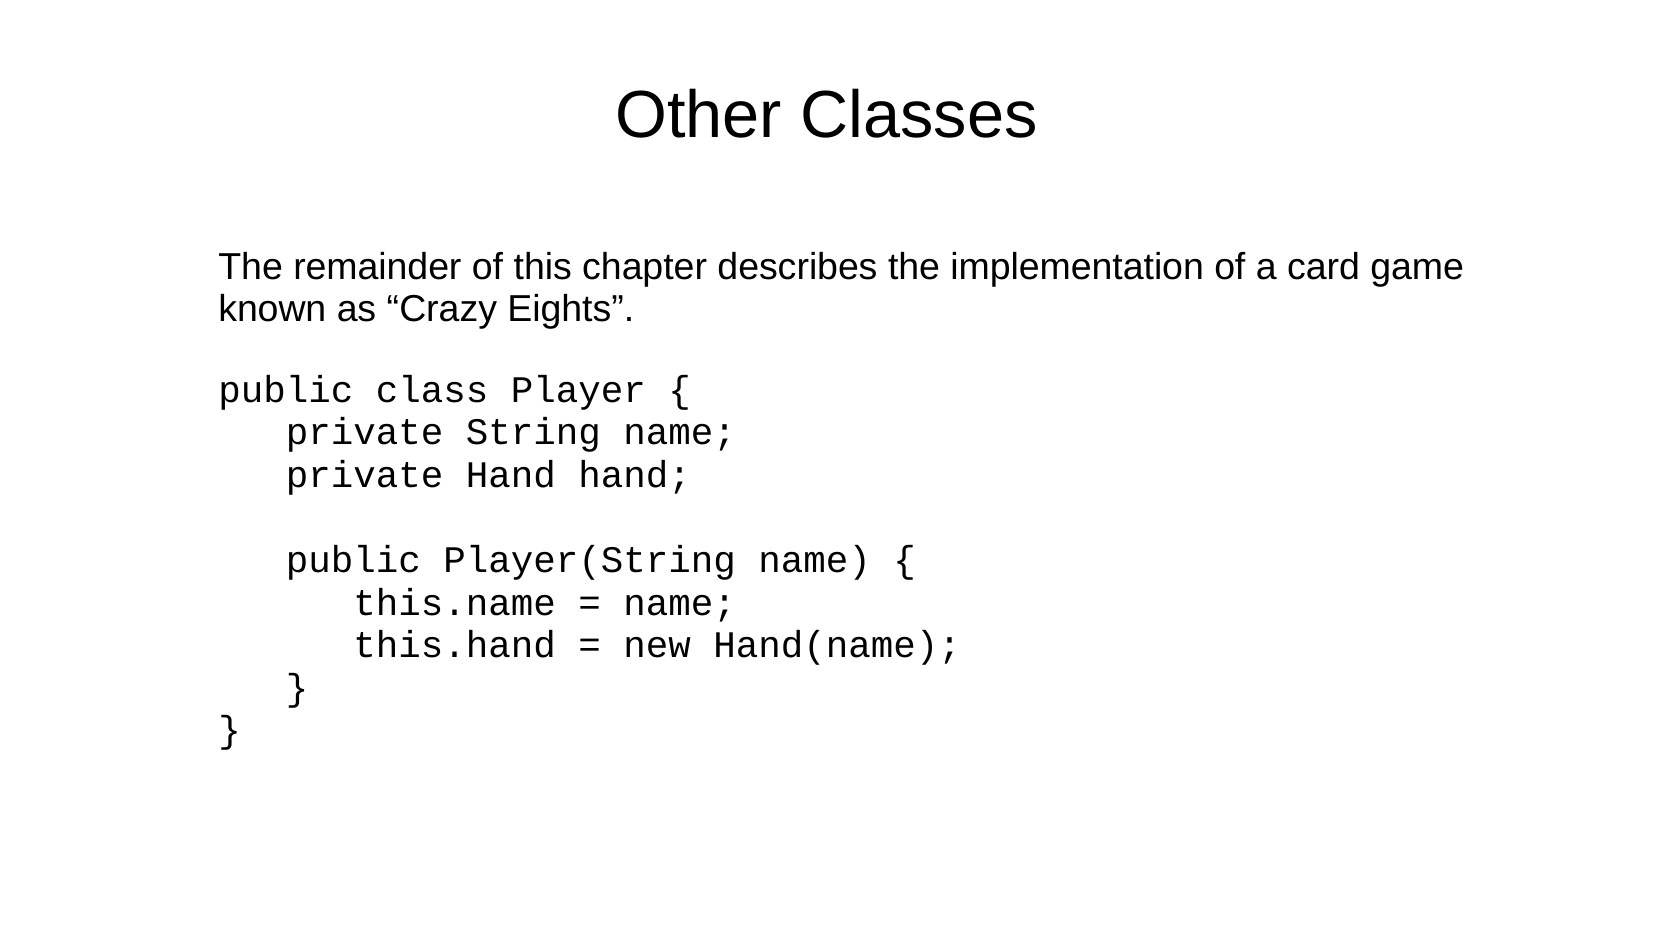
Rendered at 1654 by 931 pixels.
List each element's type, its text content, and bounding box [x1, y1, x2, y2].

text_box The remainder of this chapter describes the implementation of a card game known as “Crazy Eights”. public class Player { private String name; private Hand hand; public Player(String name) { this.name = name; this.hand = new Hand(name); } } [203, 237, 1480, 804]
title Other Classes [82, 37, 1571, 193]
